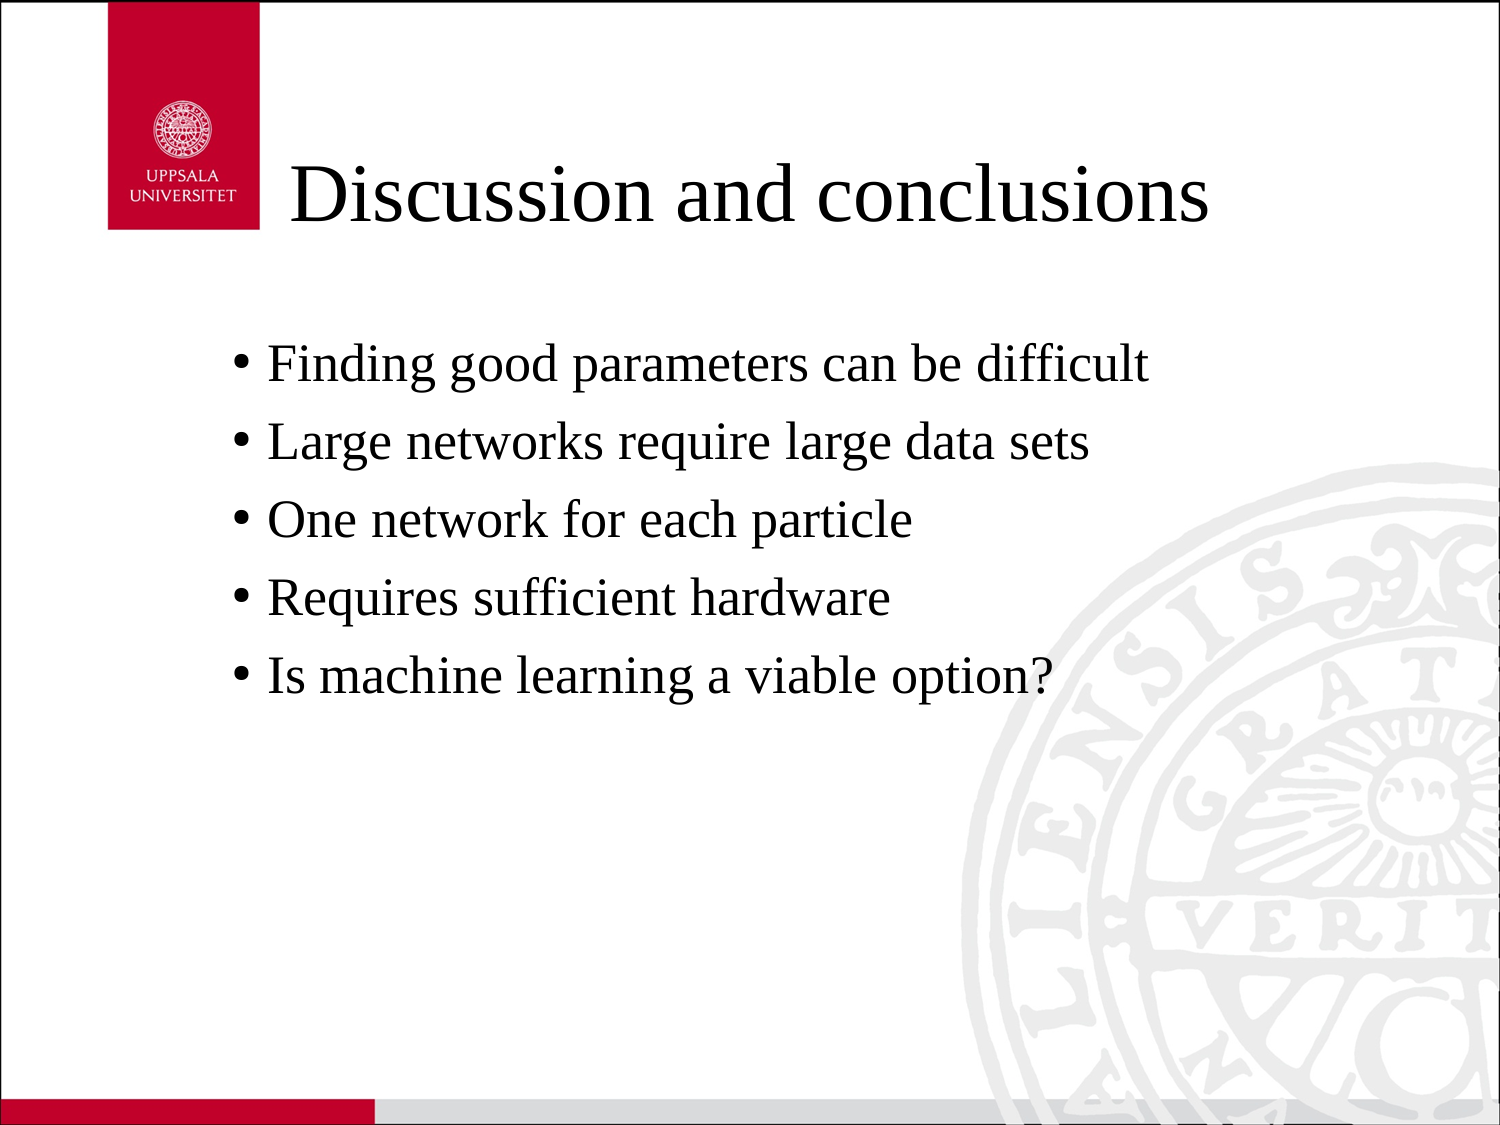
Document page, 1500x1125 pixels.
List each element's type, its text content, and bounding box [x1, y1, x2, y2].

picture [0, 0, 1500, 1125]
text_box Finding good parameters can be difficult Large networks require large data sets One network for each particle Requires sufficient hardware Is machine learning a viable option? [217, 325, 1322, 808]
title Discussion and conclusions [289, 99, 1436, 288]
